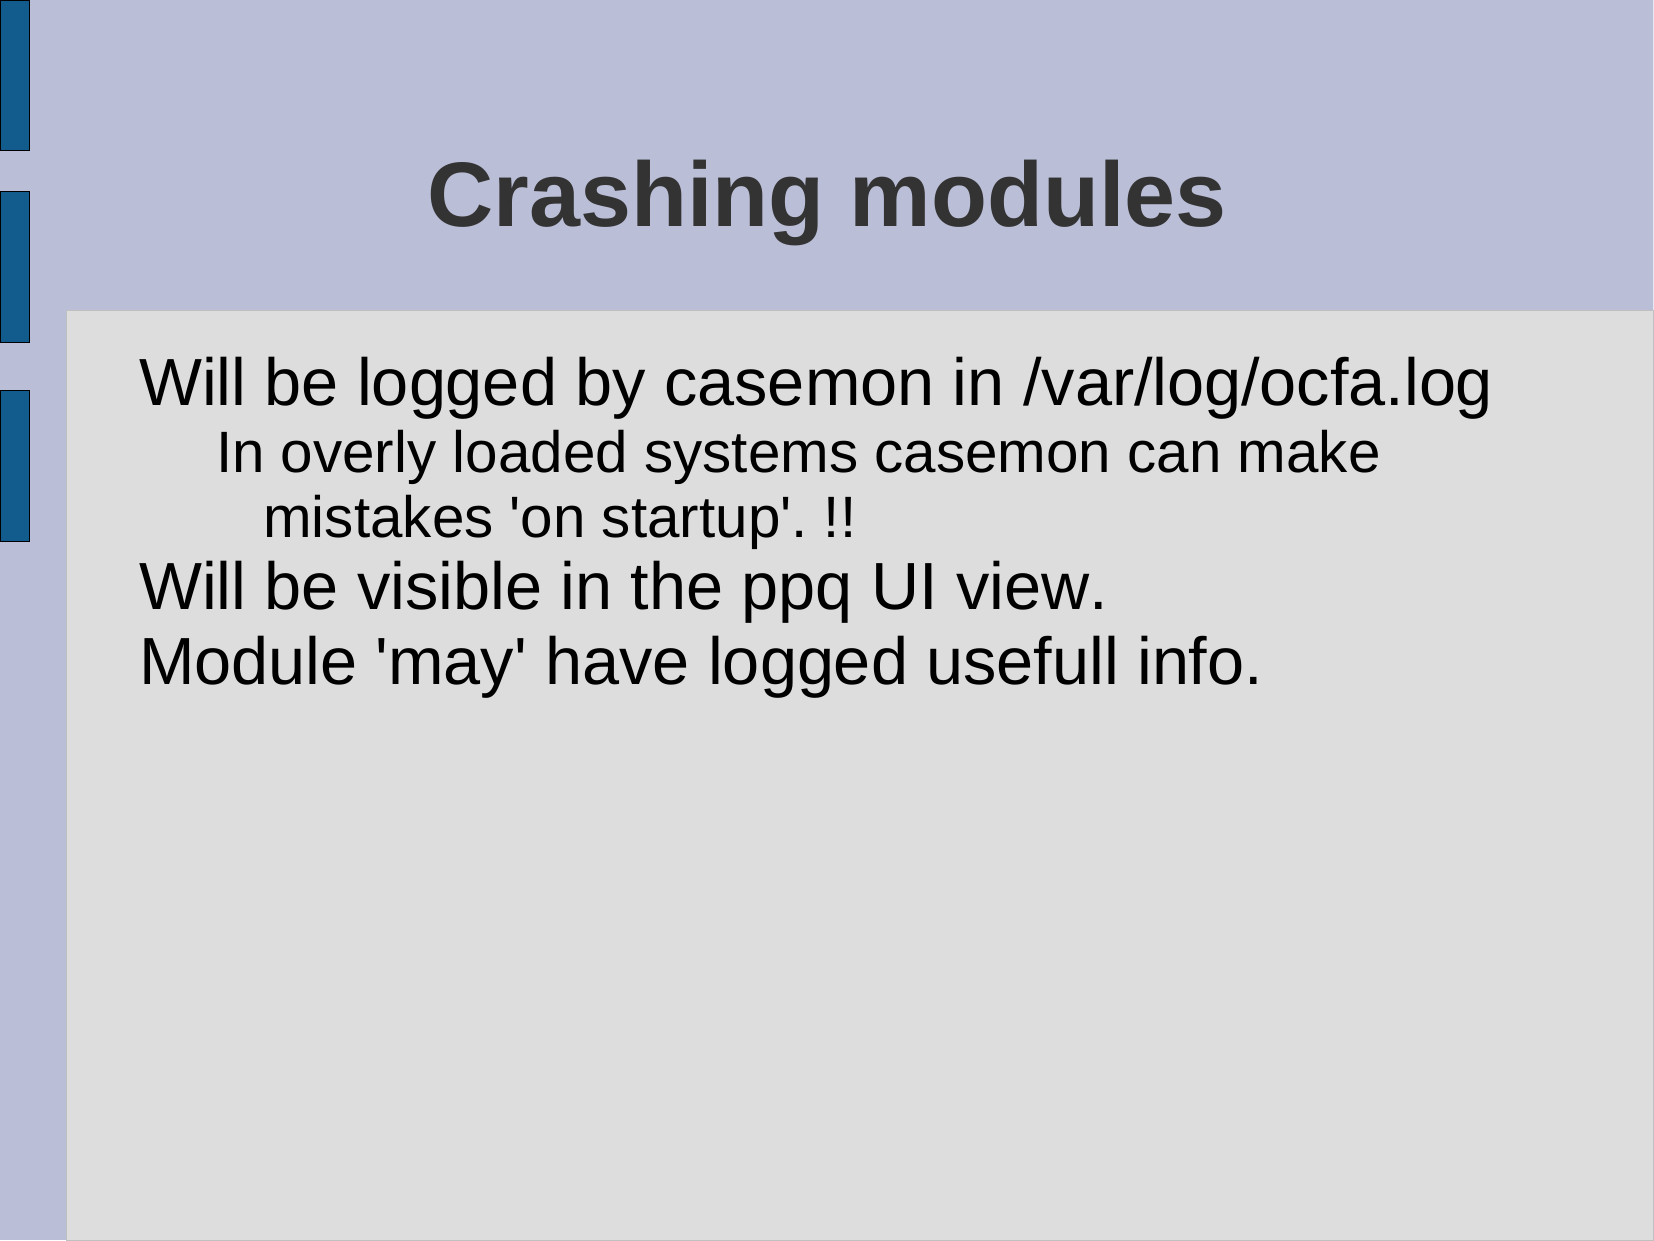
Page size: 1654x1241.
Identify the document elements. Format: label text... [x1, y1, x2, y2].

list Will be logged by casemon in /var/log/ocfa.log In overly loaded systems casemon can make mistakes 'on startup'. !! Will be visible in the ppq UI view. Module 'may' have logged usefull info. [121, 344, 1534, 1127]
title Crashing modules [121, 91, 1534, 299]
